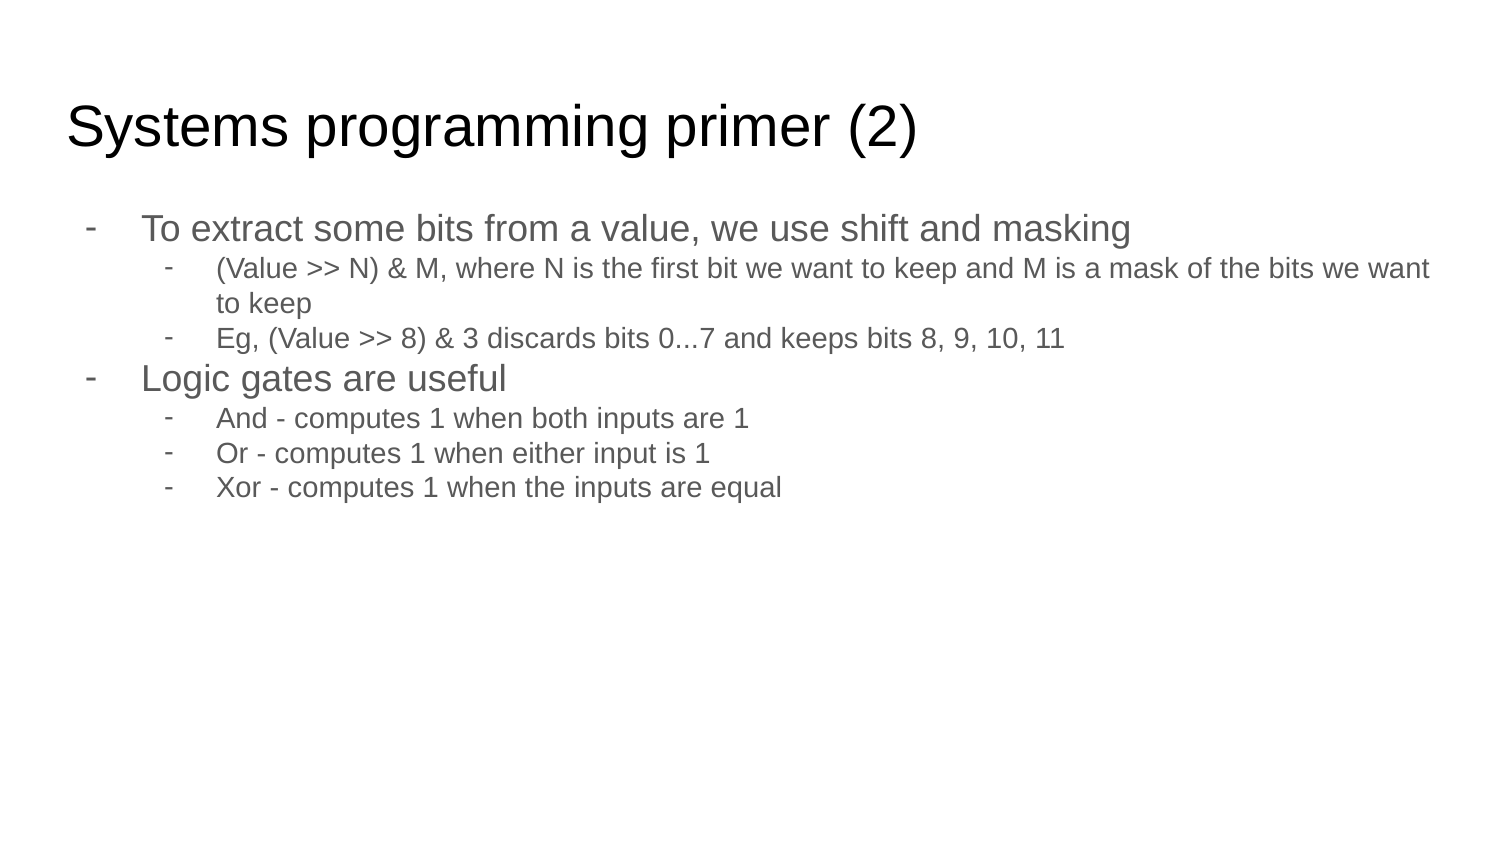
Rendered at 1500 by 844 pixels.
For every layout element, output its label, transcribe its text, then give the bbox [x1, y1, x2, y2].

title Systems programming primer (2) [51, 72, 1449, 167]
list To extract some bits from a value, we use shift and masking (Value >> N) & M, where N is the first bit we want to keep and M is a mask of the bits we want to keep Eg, (Value >> 8) & 3 discards bits 0...7 and keeps bits 8, 9, 10, 11 Logic gates are useful And - computes 1 when both inputs are 1 Or - computes 1 when either input is 1 Xor - computes 1 when the inputs are equal [51, 189, 1449, 750]
